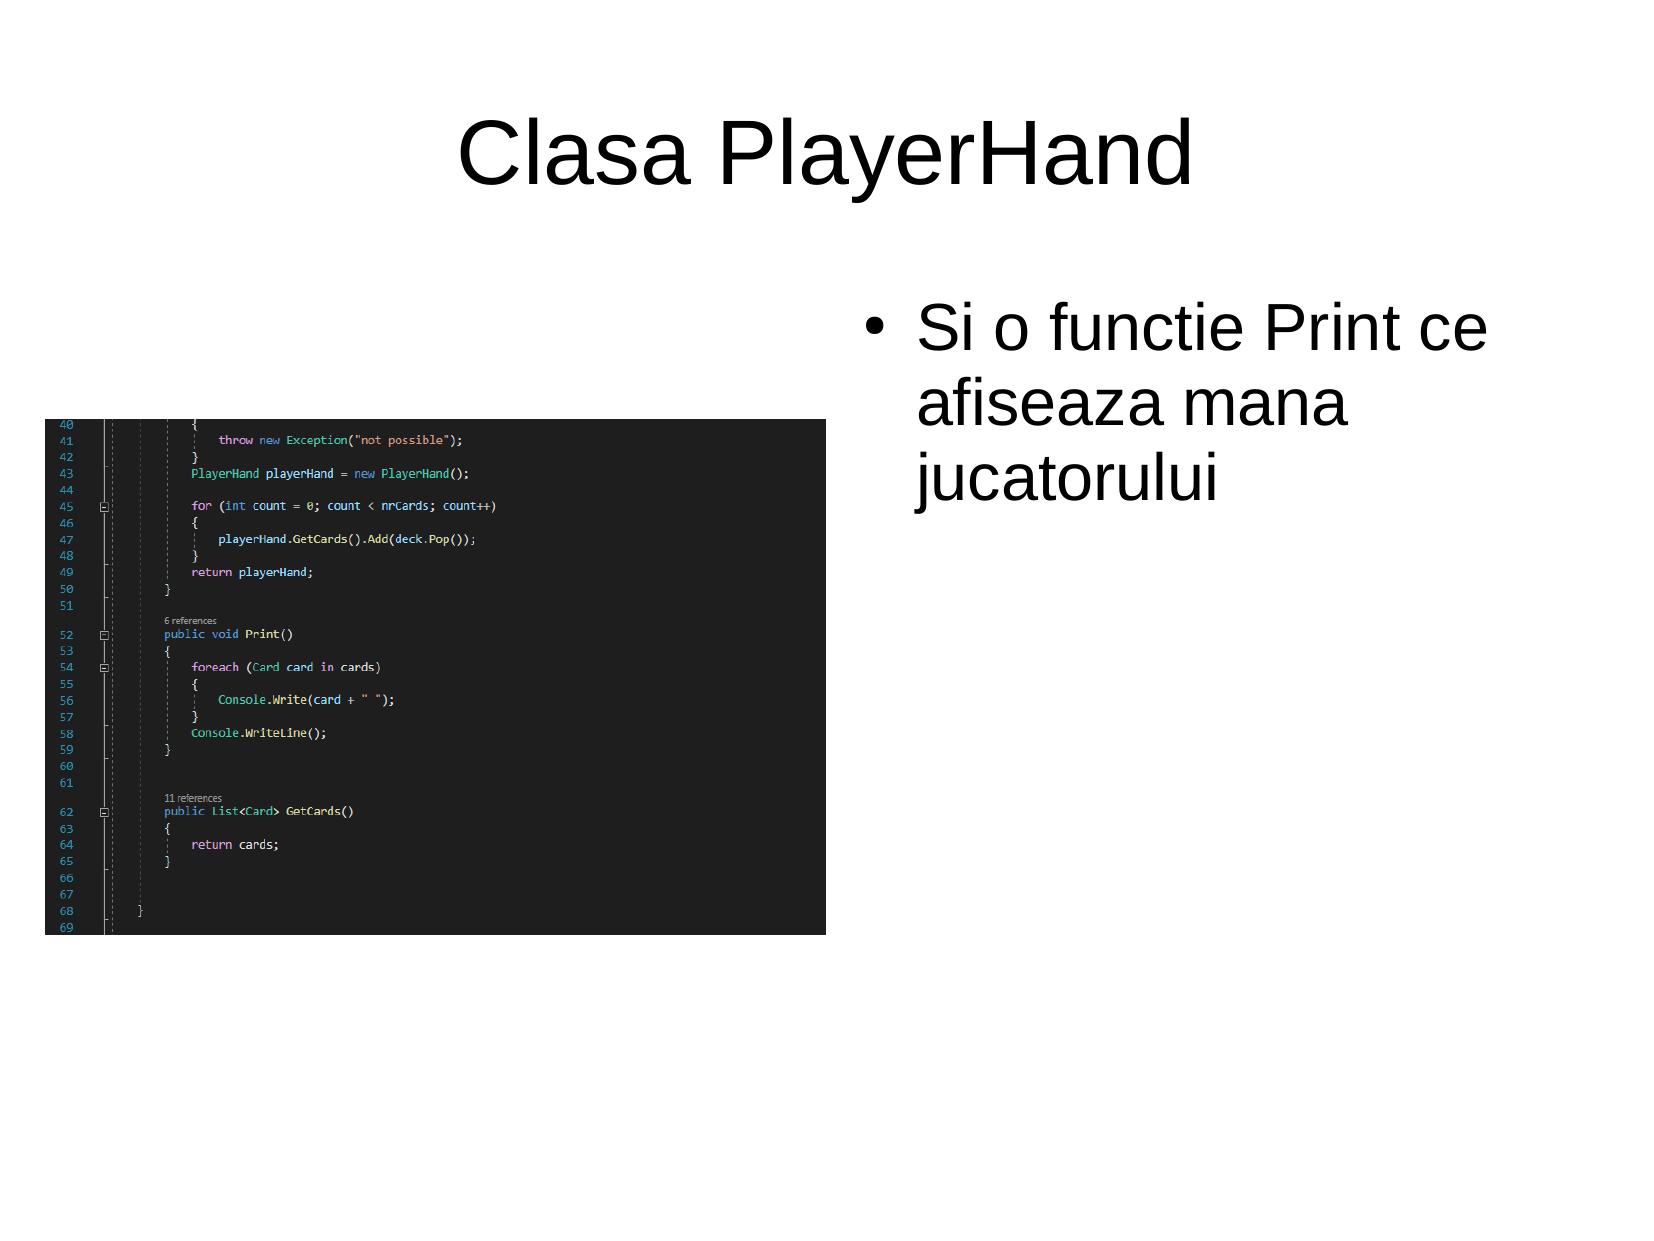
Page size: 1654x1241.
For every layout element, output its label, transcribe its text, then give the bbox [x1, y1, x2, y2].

title Clasa PlayerHand [82, 49, 1571, 257]
list Si o functie Print ce afiseaza mana jucatorului [845, 290, 1572, 1109]
picture [45, 419, 826, 935]
